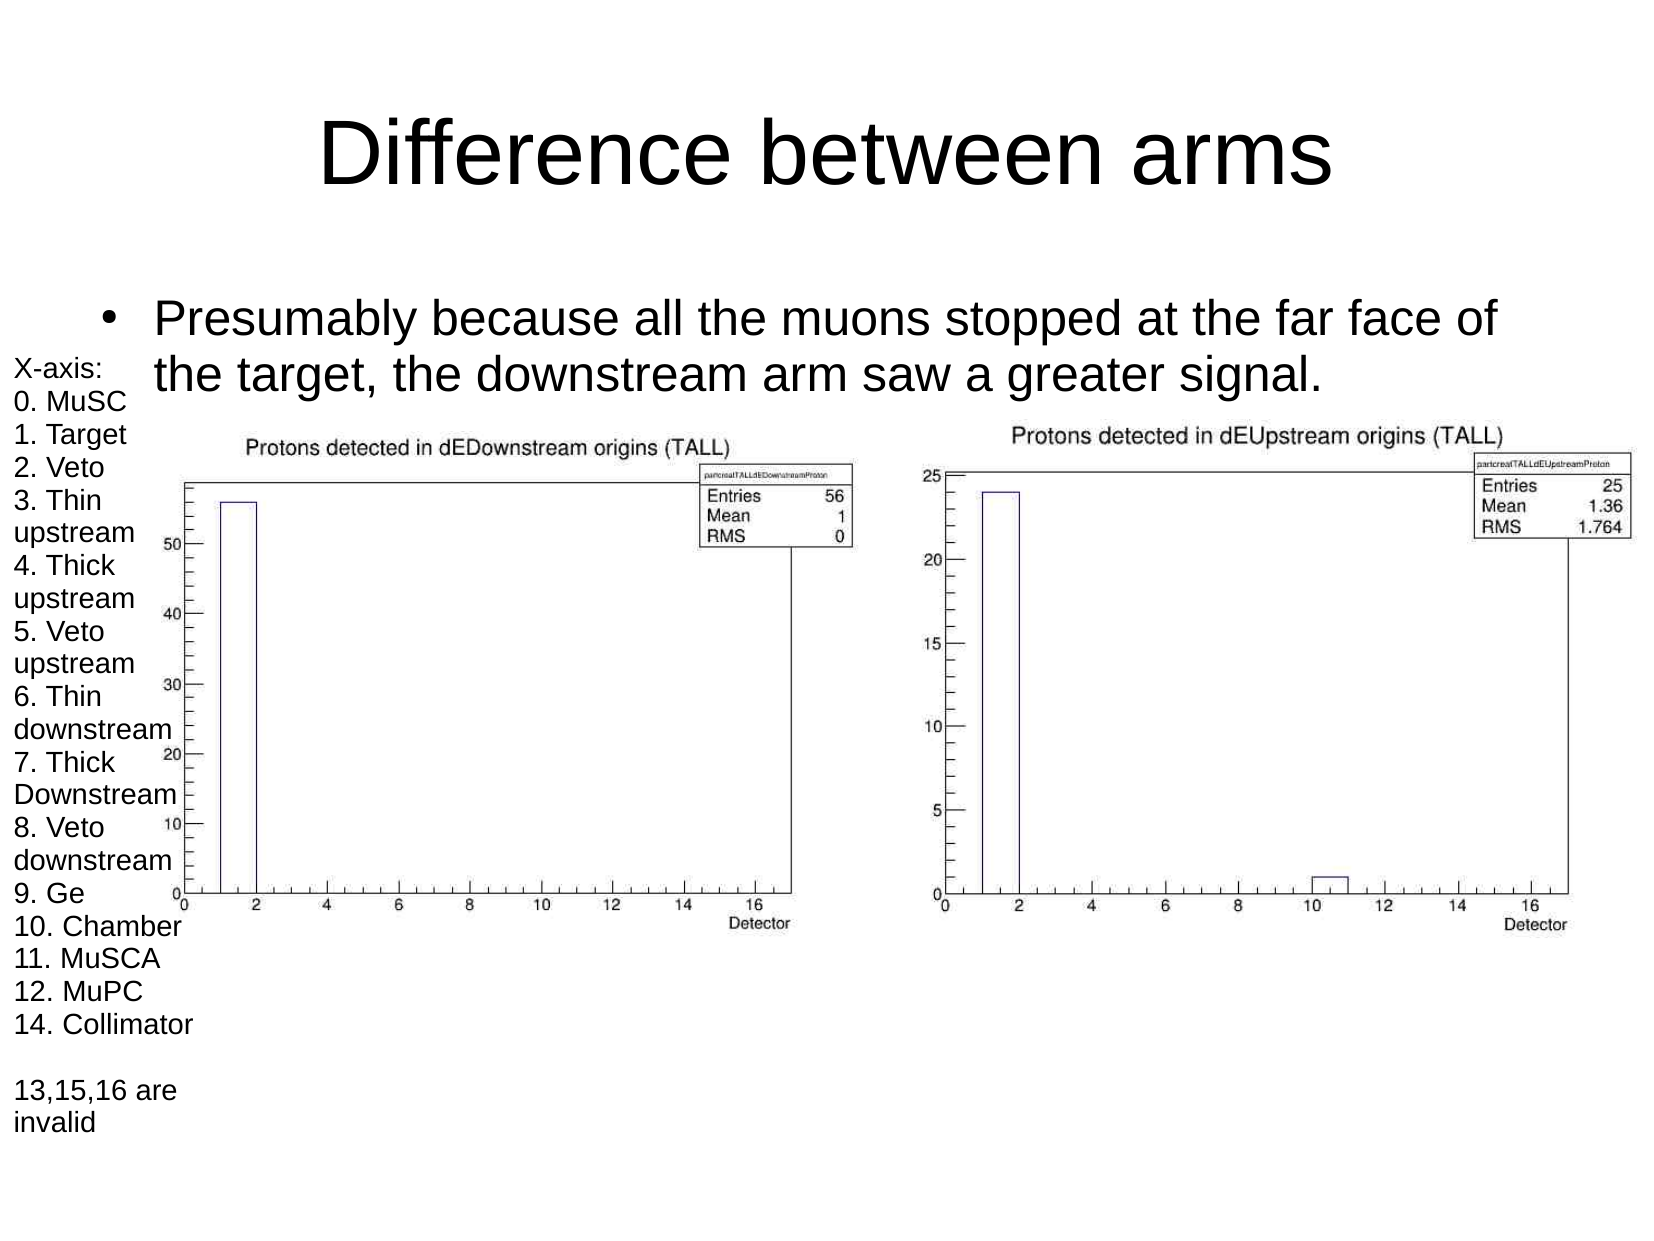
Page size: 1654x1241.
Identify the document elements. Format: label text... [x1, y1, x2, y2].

picture [868, 419, 1646, 947]
list Presumably because all the muons stopped at the far face of the target, the downstream arm saw a greater signal. [82, 290, 1571, 436]
title Difference between arms [82, 49, 1571, 257]
text_box X-axis: 0. MuSC 1. Target 2. Veto 3. Thin upstream 4. Thick upstream 5. Veto upstream 6. Thin downstream 7. Thick Downstream 8. Veto downstream 9. Ge 10. Chamber 11. MuSCA 12. MuPC 14. Collimator 13,15,16 are invalid [0, 345, 221, 1147]
picture [221, 431, 867, 945]
